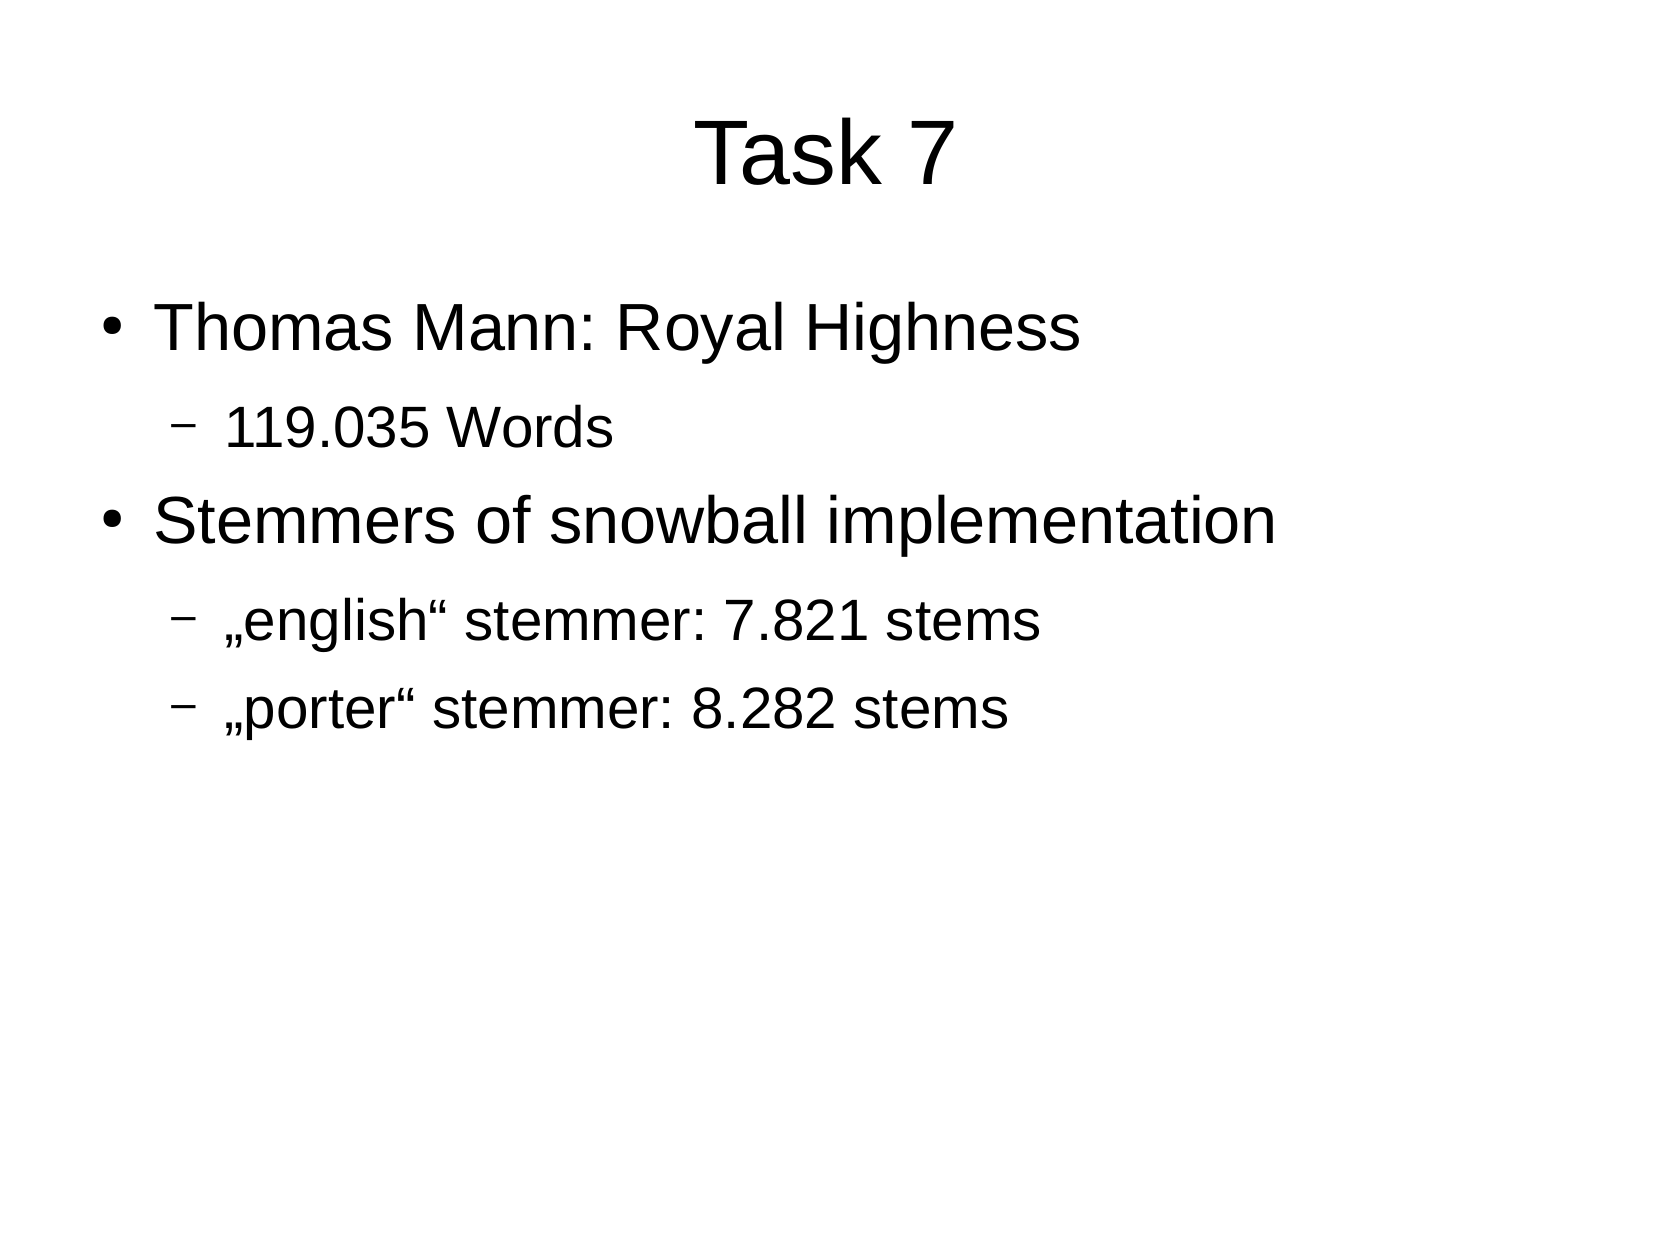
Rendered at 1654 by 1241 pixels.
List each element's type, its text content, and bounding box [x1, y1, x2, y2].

list Thomas Mann: Royal Highness 119.035 Words Stemmers of snowball implementation „english“ stemmer: 7.821 stems „porter“ stemmer: 8.282 stems [82, 290, 1571, 1010]
title Task 7 [82, 49, 1571, 257]
